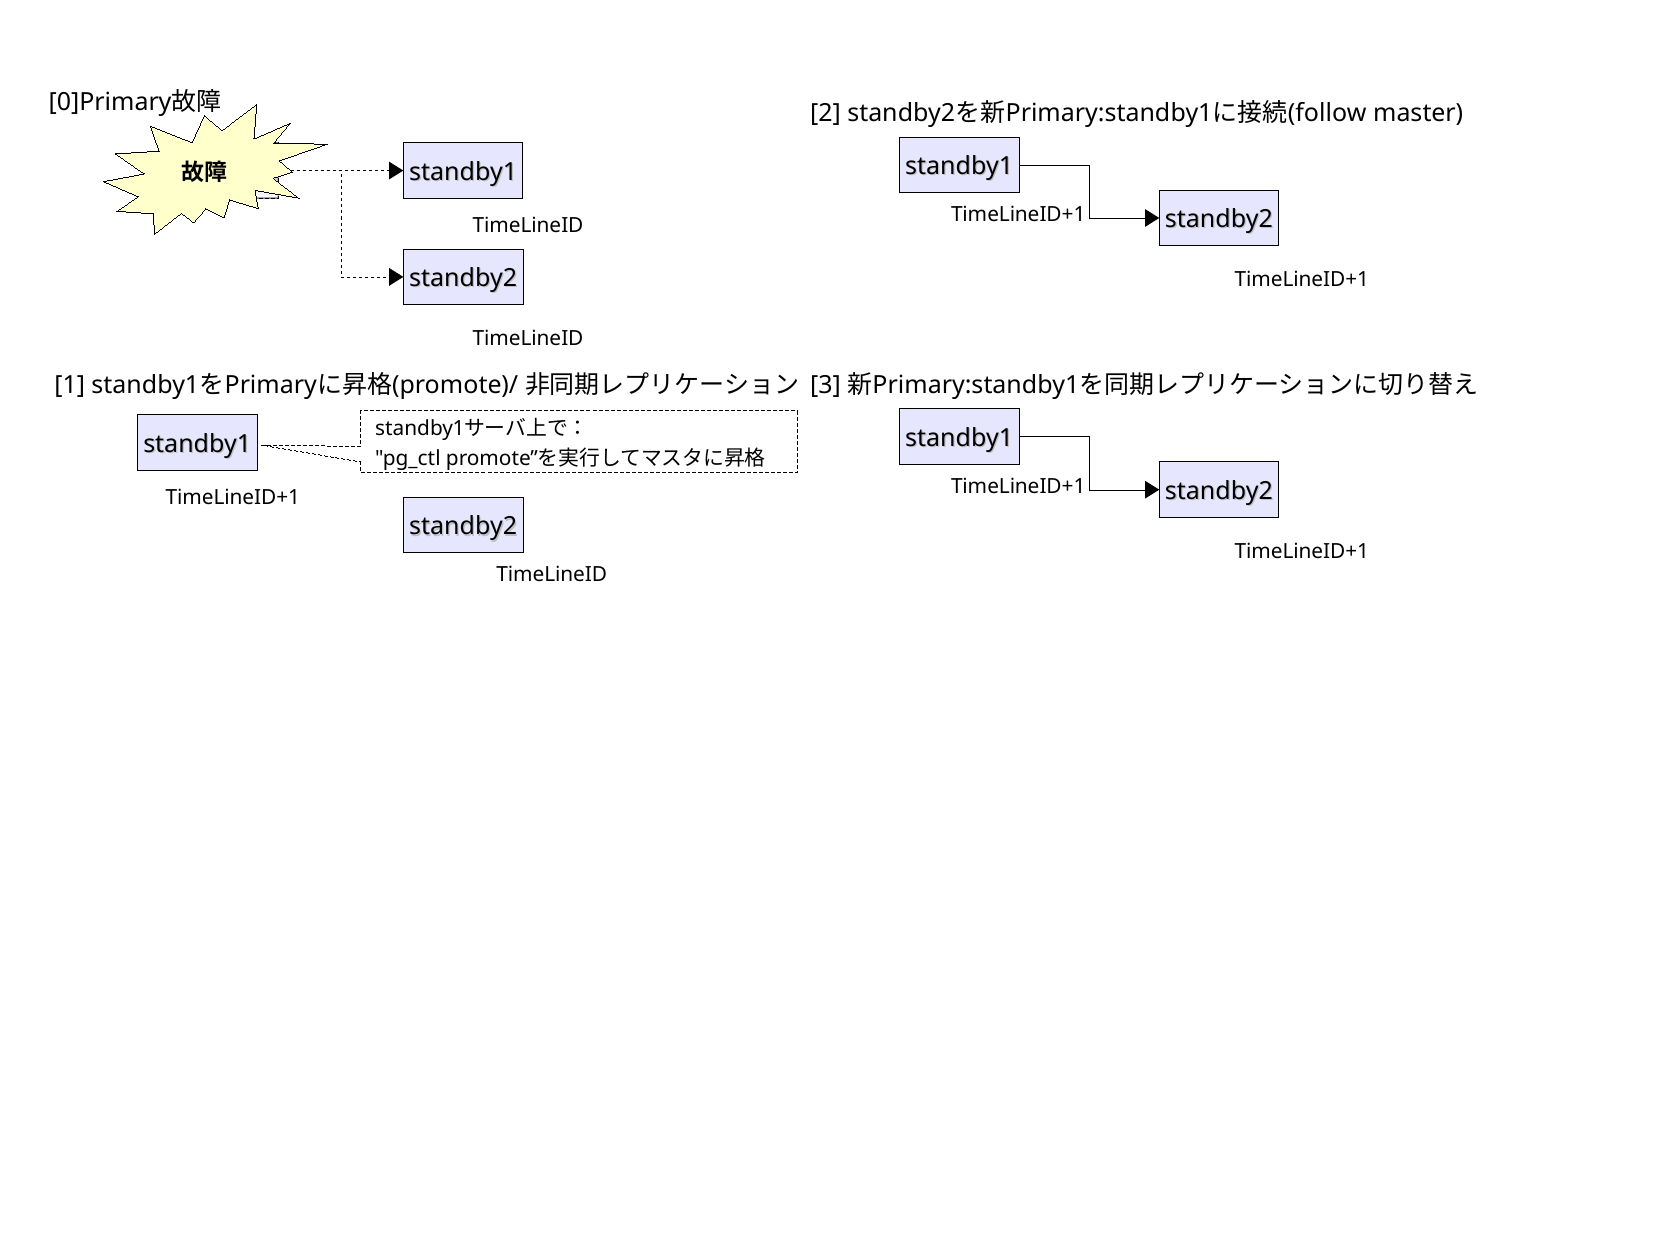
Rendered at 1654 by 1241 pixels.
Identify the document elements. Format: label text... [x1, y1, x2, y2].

text_box [2] standby2を新Primary:standby1に接続(follow master) [795, 85, 1445, 134]
text_box standby2 [1159, 461, 1279, 518]
text_box standby2 [403, 497, 524, 553]
text_box TimeLineID [458, 315, 595, 359]
text_box standby2 [403, 249, 524, 305]
text_box TimeLineID [481, 551, 618, 595]
text_box standby1サーバ上で： "pg_ctl promote”を実行してマスタに昇格 [261, 410, 798, 473]
text_box TimeLineID+1 [1219, 528, 1380, 572]
text_box [3] 新Primary:standby1を同期レプリケーションに切り替え [795, 357, 1479, 406]
text_box [1] standby1をPrimaryに昇格(promote)/ 非同期レプリケーション [39, 357, 789, 406]
text_box TimeLineID+1 [1219, 256, 1380, 300]
text_box standby1 [899, 137, 1020, 193]
text_box TimeLineID+1 [936, 463, 1097, 507]
text_box standby1 [403, 142, 523, 199]
text_box standby2 [1159, 190, 1279, 246]
text_box 故障 [103, 104, 328, 235]
text_box standby1 [137, 414, 258, 471]
text_box TimeLineID [458, 203, 595, 247]
text_box standby1 [899, 408, 1020, 465]
text_box [0]Primary故障 [33, 73, 228, 123]
text_box master [256, 191, 279, 199]
text_box TimeLineID+1 [936, 191, 1097, 235]
text_box TimeLineID+1 [150, 475, 311, 518]
